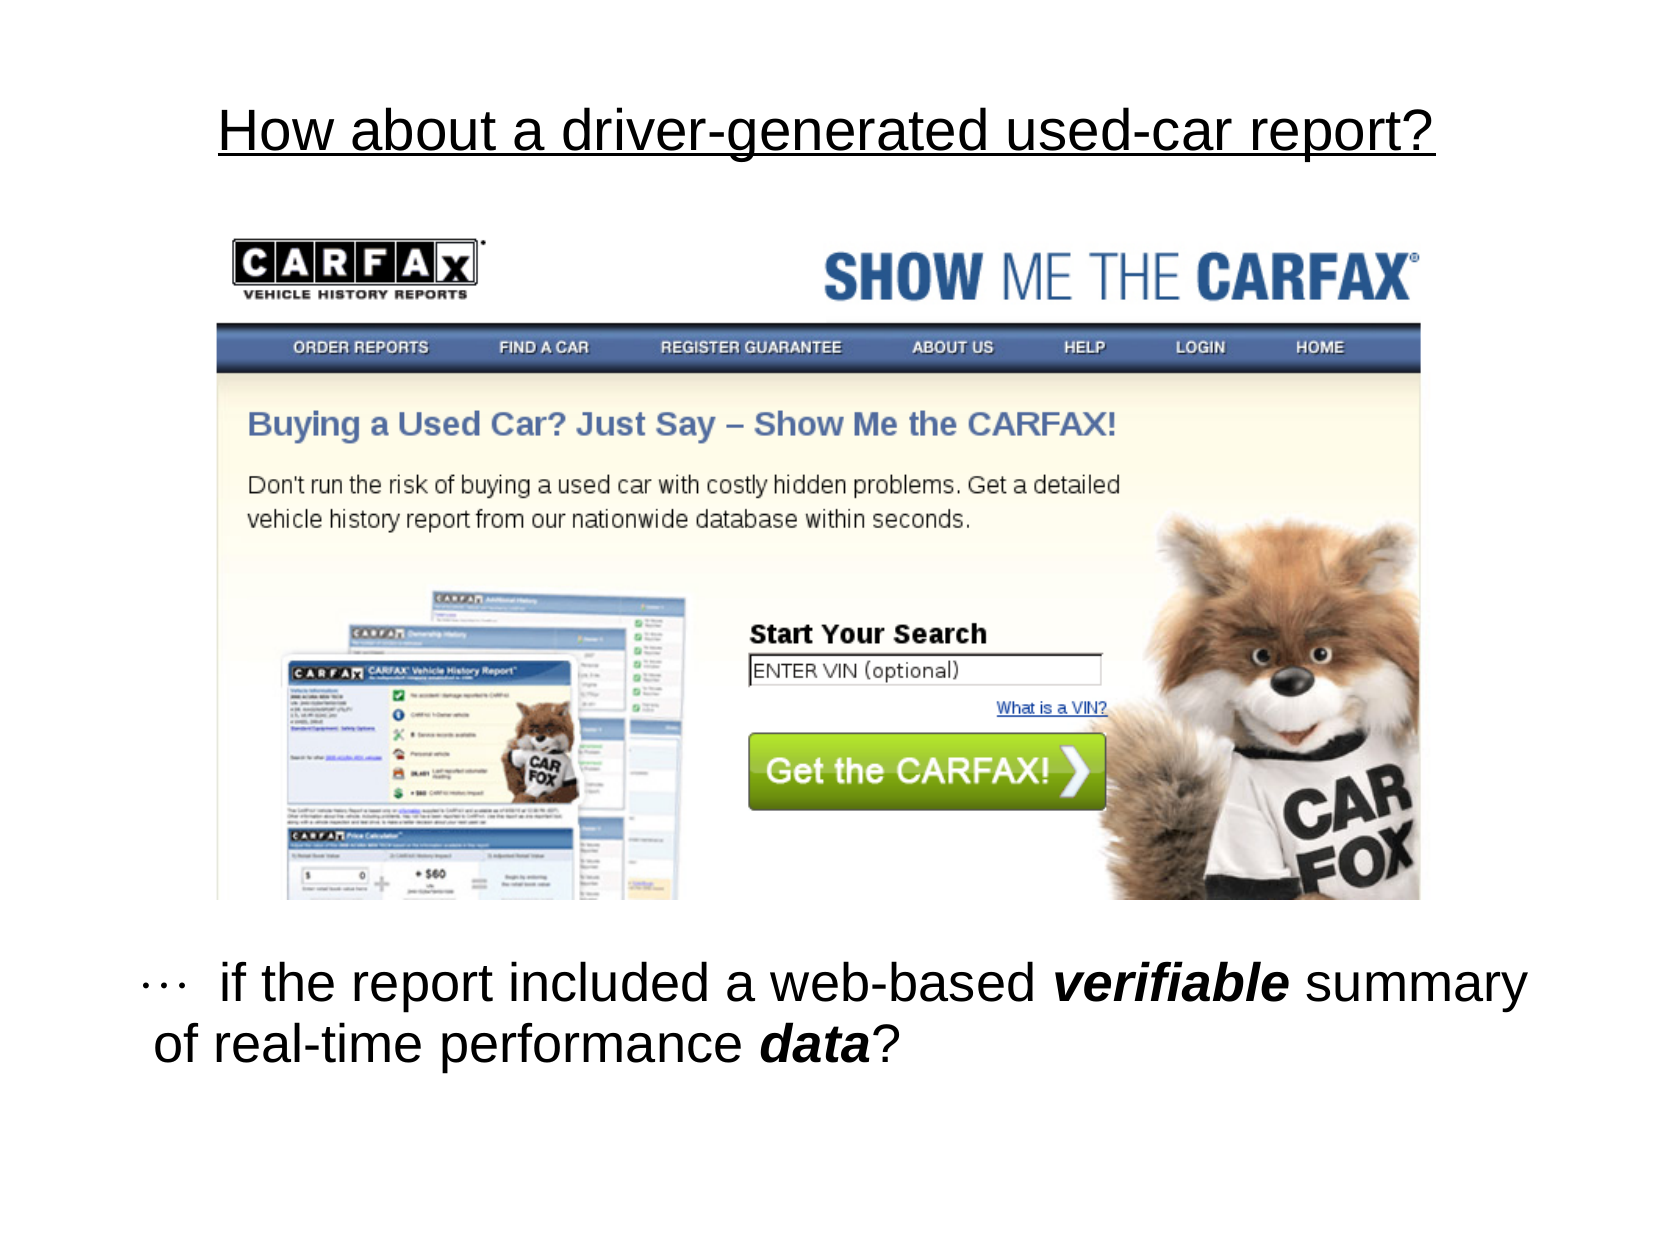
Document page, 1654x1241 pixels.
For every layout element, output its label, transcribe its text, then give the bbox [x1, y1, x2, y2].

picture [145, 228, 1471, 901]
text_box ¼ if the report included a web-based verifiable summary of real-time performance data? [123, 945, 1531, 1092]
title How about a driver-generated used-car report? [82, 49, 1571, 211]
